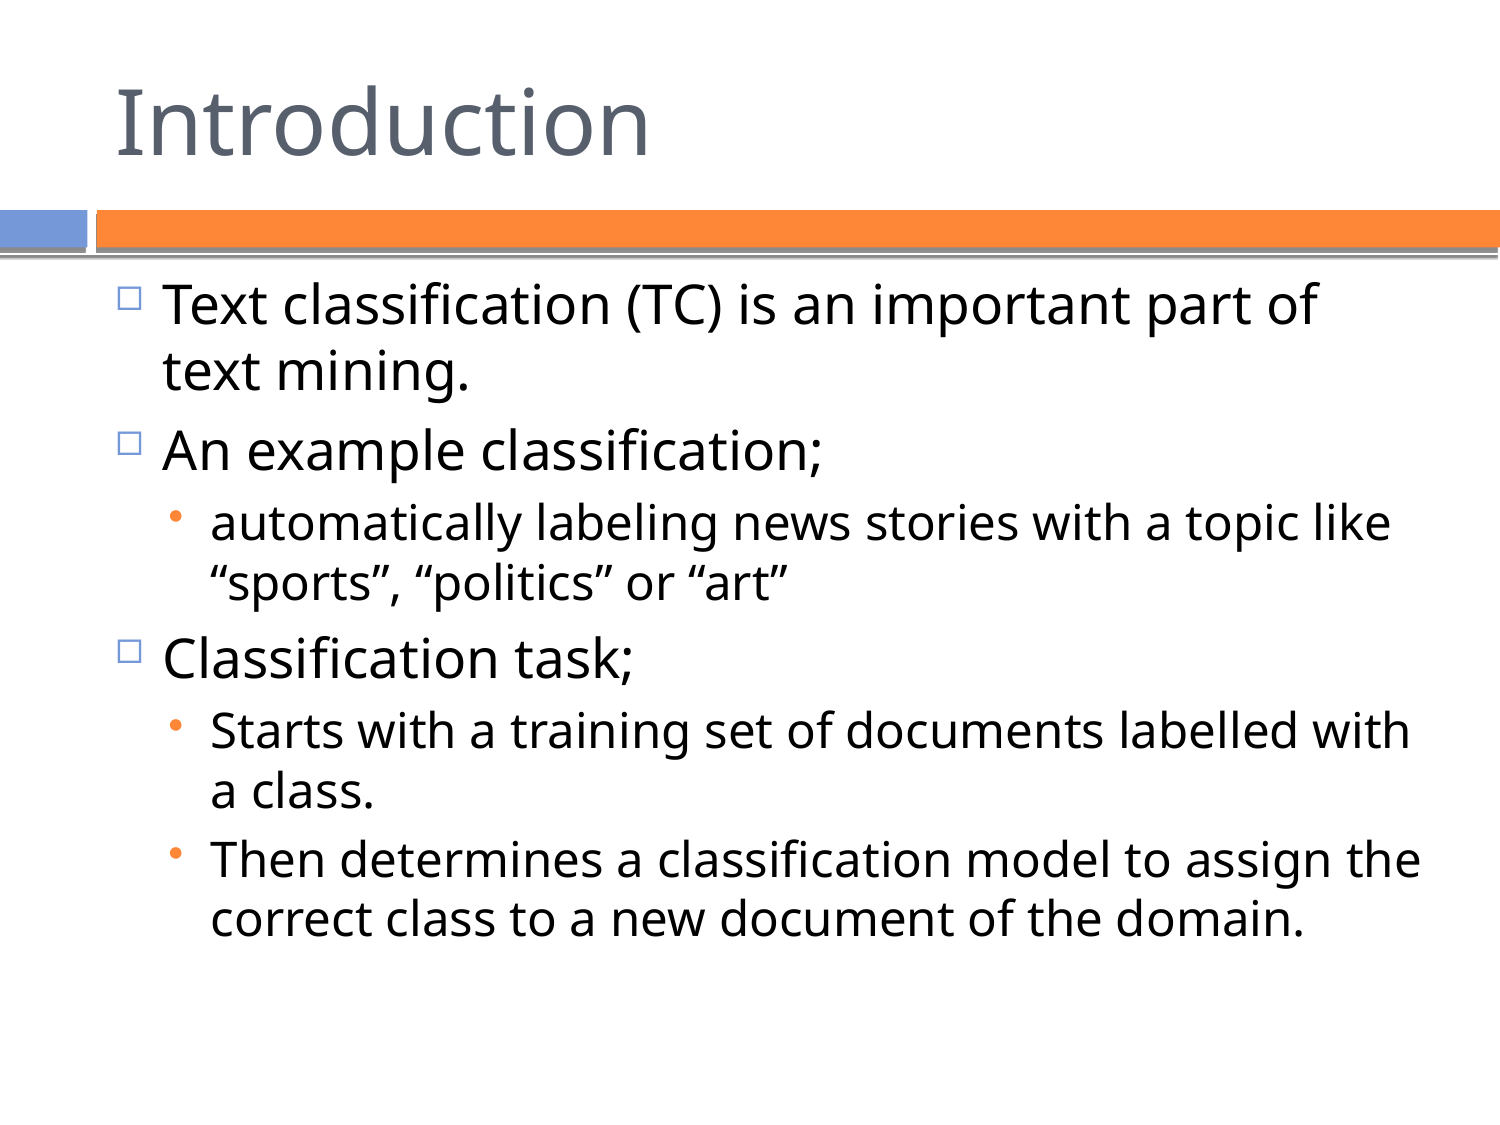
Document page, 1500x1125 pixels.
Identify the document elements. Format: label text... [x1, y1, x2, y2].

title Introduction [100, 37, 1438, 200]
list Text classification (TC) is an important part of text mining. An example classification; automatically labeling news stories with a topic like “sports”, “politics” or “art” Classification task; Starts with a training set of documents labelled with a class. Then determines a classification model to assign the correct class to a new document of the domain. [100, 262, 1438, 1000]
